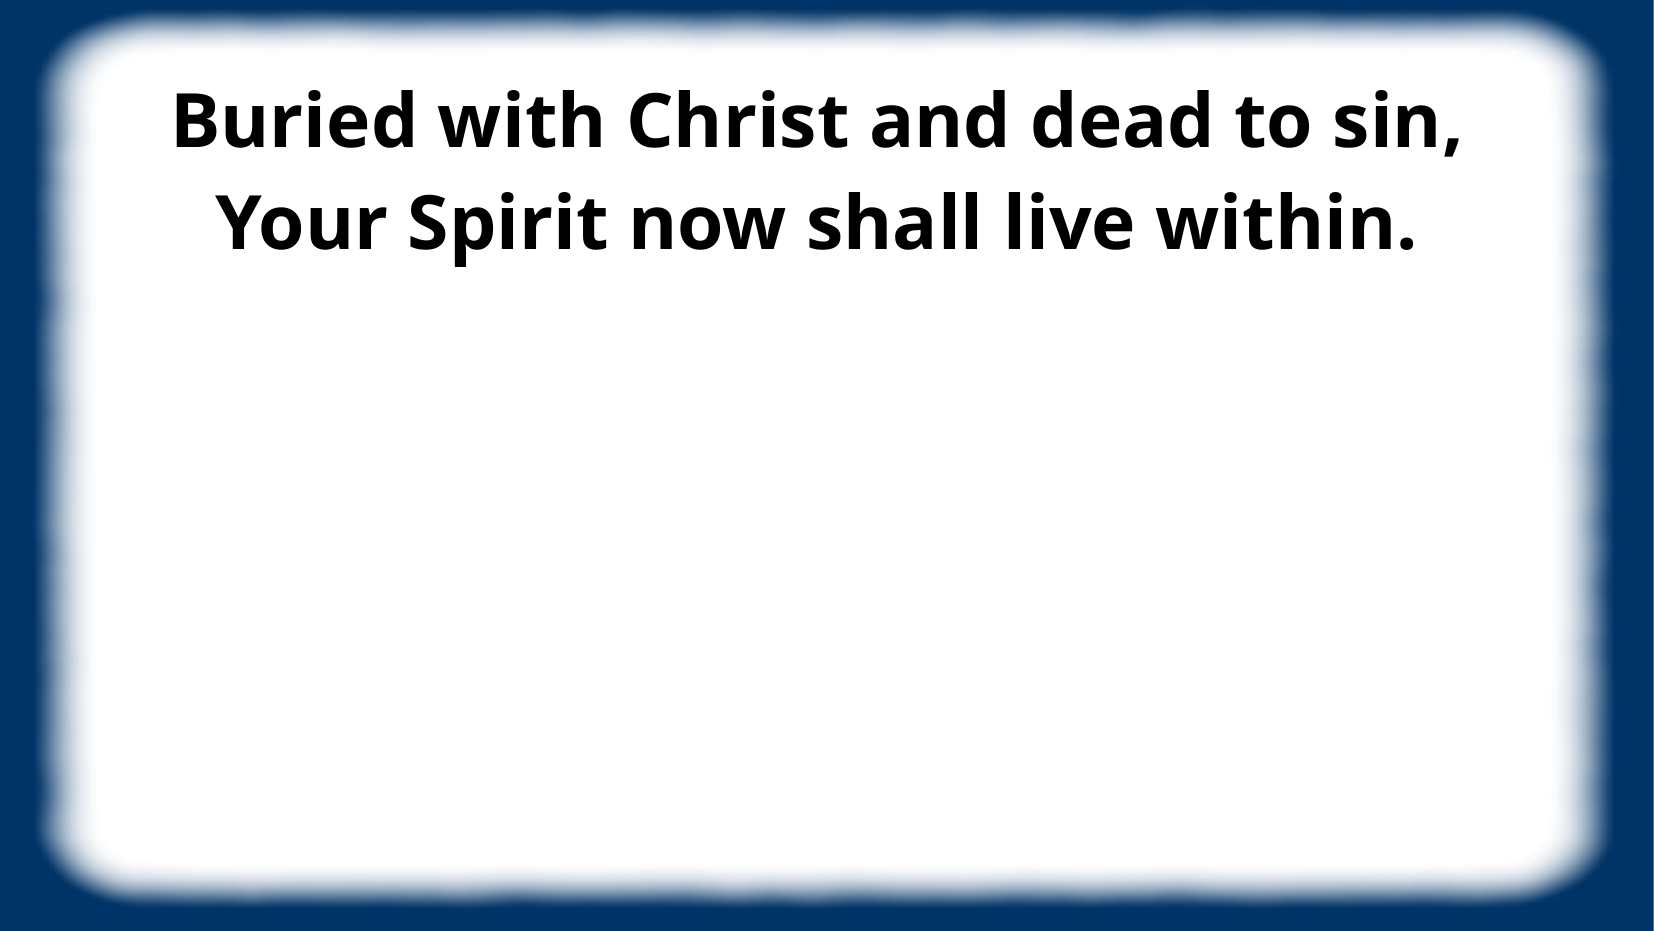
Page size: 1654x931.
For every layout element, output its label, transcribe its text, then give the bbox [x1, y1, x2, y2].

text_box Buried with Christ and dead to sin, Your Spirit now shall live within. [90, 60, 1546, 301]
picture [0, 0, 1654, 931]
